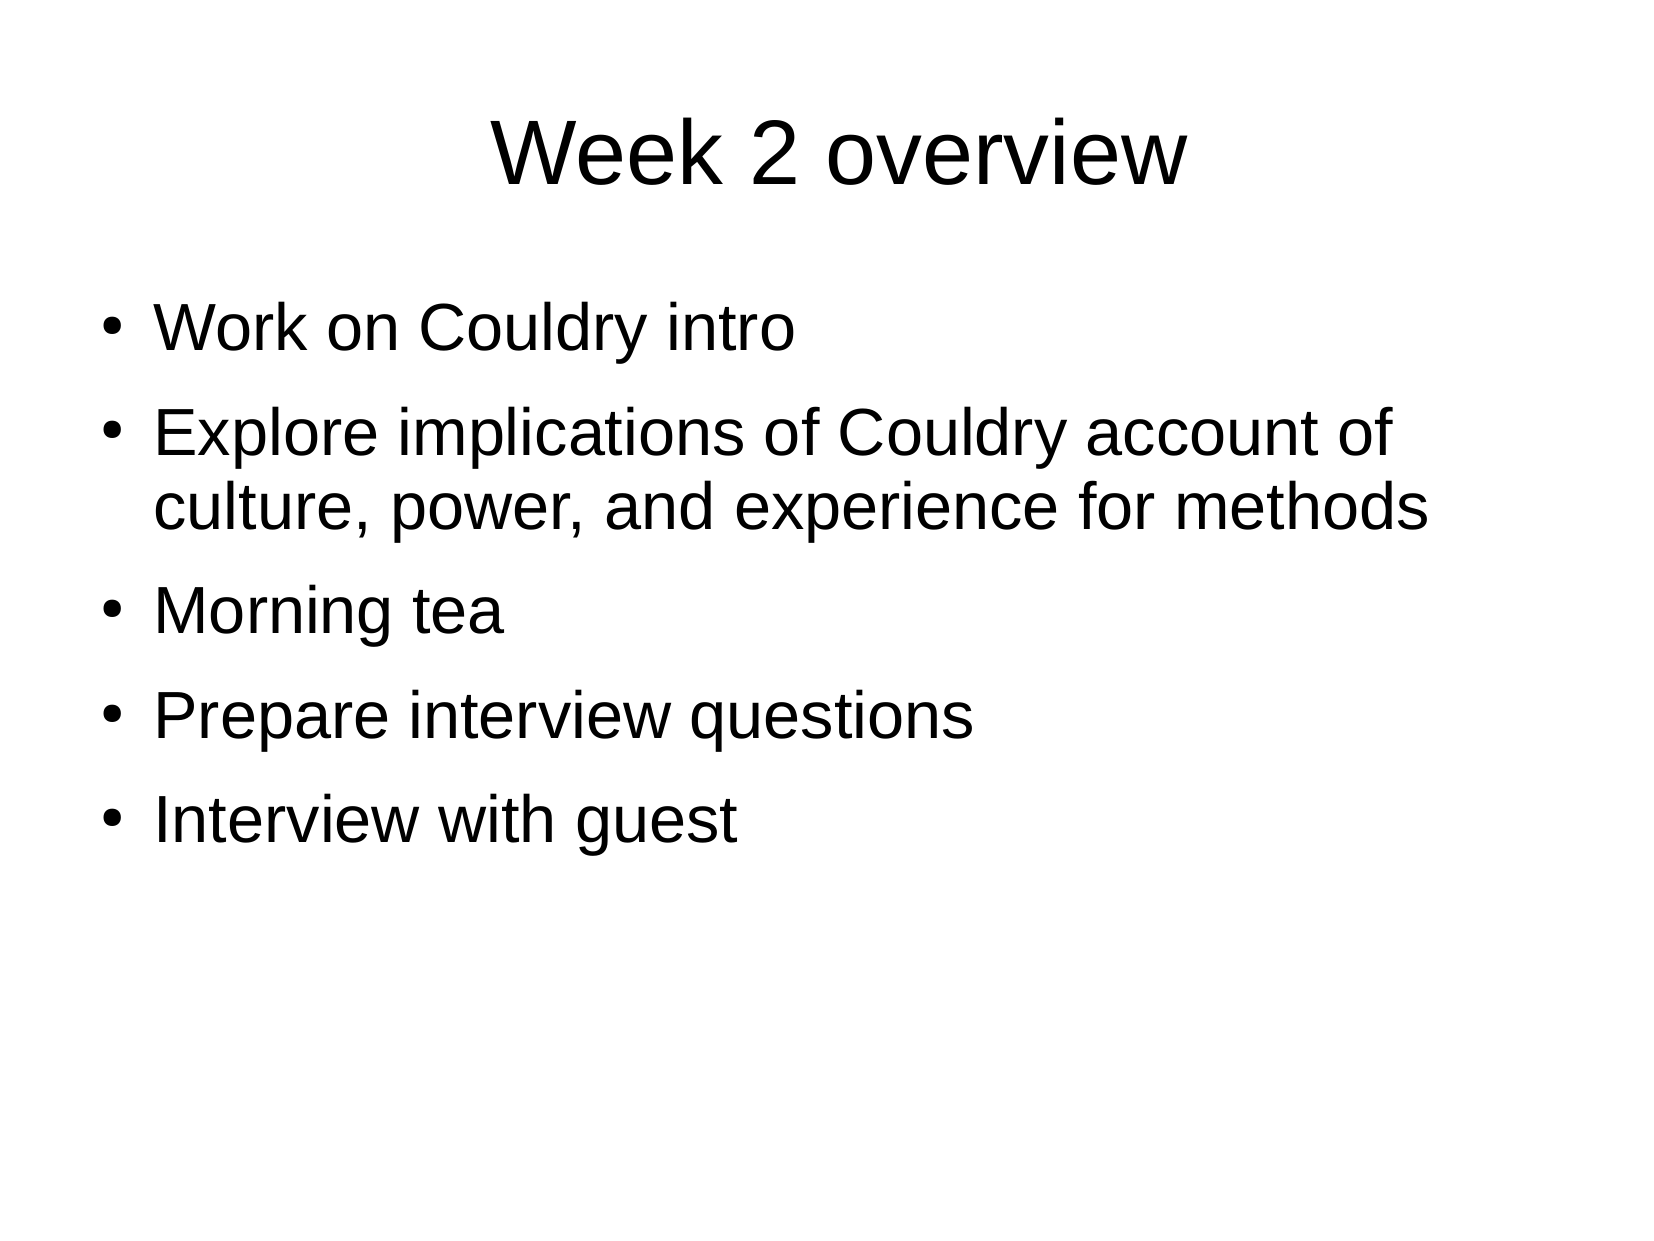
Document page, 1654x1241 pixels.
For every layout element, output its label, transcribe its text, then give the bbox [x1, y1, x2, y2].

list Work on Couldry intro Explore implications of Couldry account of culture, power, and experience for methods Morning tea Prepare interview questions Interview with guest [82, 290, 1571, 1010]
title Week 2 overview [82, 49, 1571, 257]
